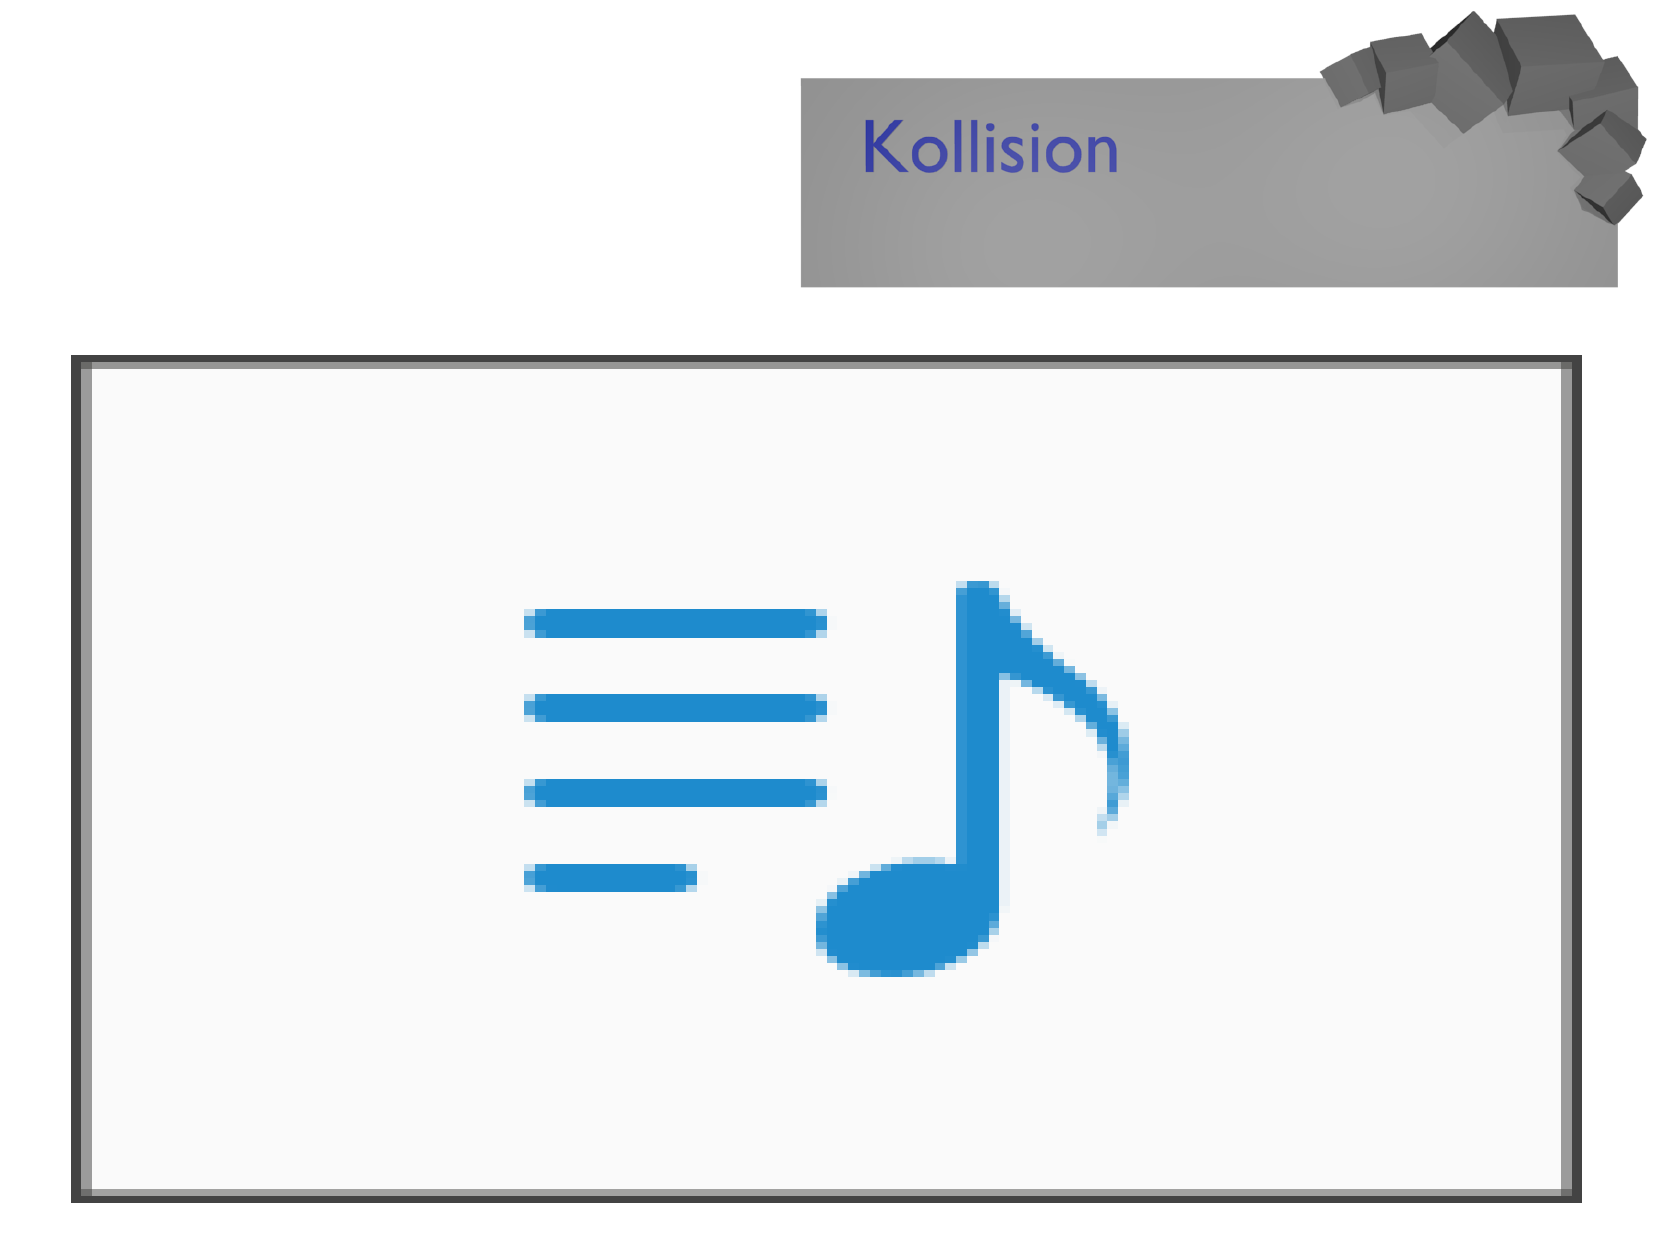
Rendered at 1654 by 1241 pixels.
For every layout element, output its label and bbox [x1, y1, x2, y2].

text_box [70, 354, 1584, 1205]
picture [767, 0, 1654, 499]
